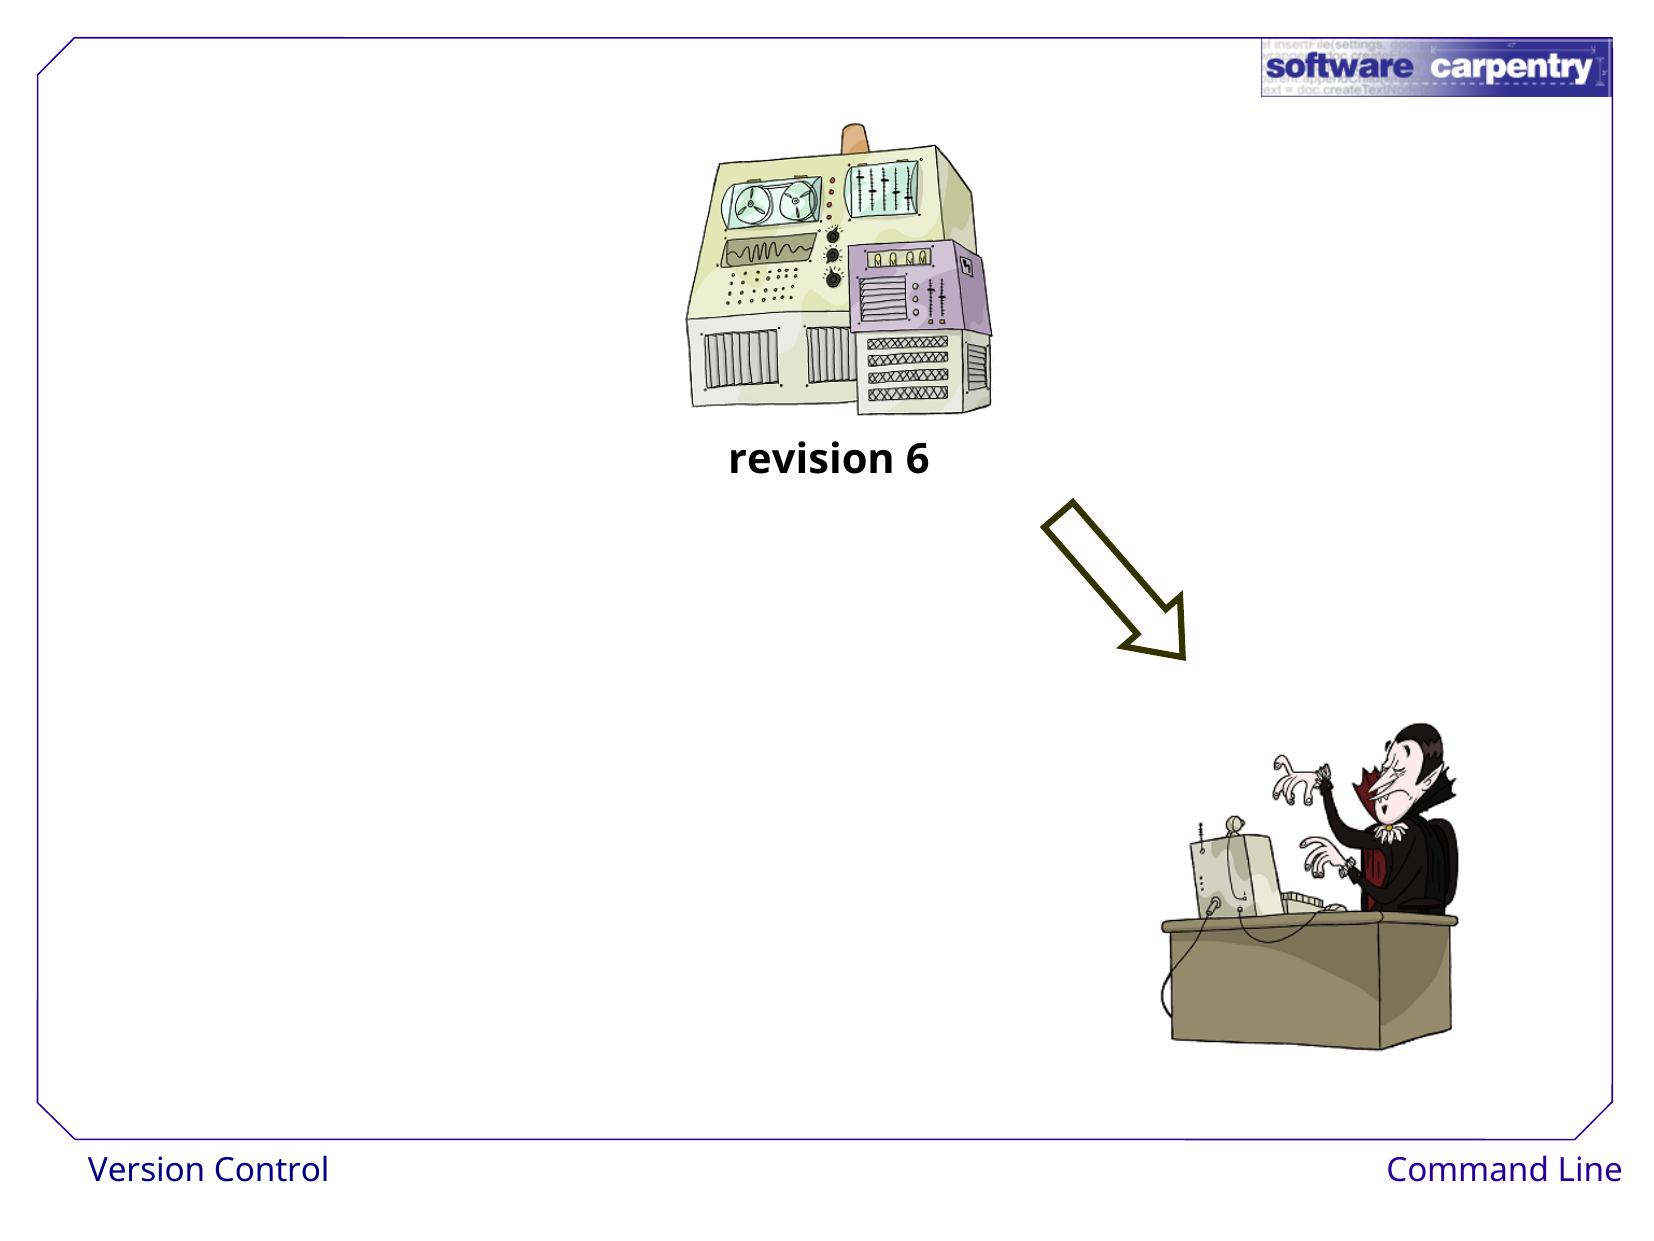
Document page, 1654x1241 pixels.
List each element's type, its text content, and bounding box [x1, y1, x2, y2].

picture [1148, 695, 1474, 1067]
text_box revision 6 [713, 428, 945, 491]
picture [1261, 39, 1613, 97]
picture [651, 90, 1034, 439]
